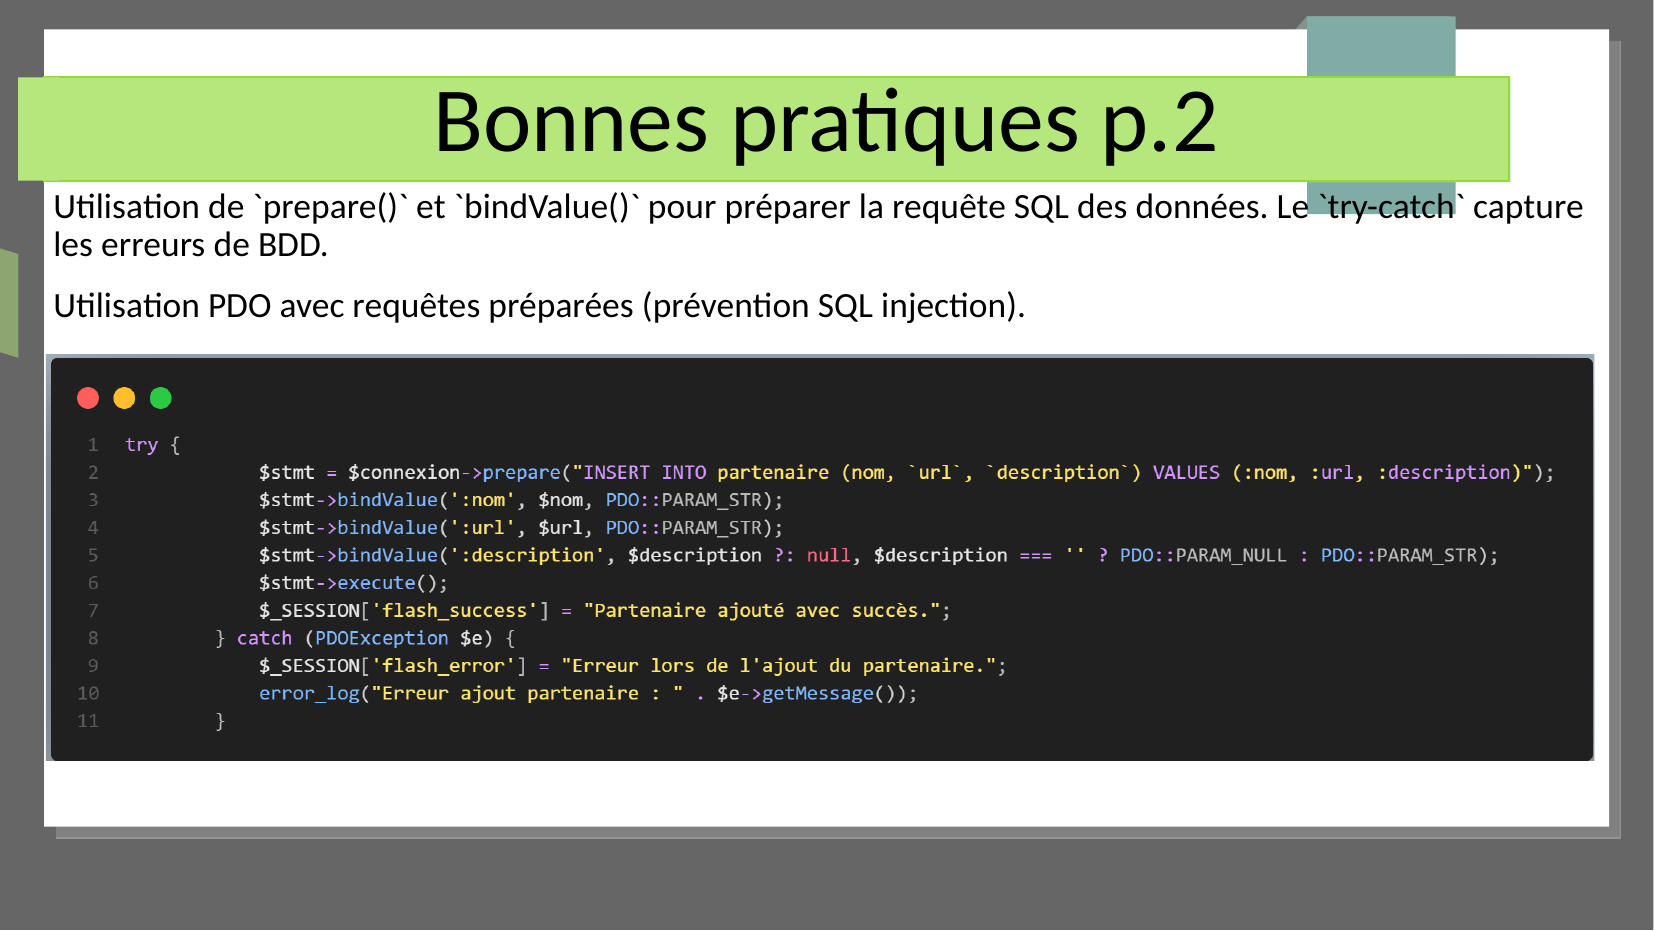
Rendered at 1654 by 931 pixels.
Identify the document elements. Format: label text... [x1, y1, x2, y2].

list Utilisation de `prepare()` et `bindValue()` pour préparer la requête SQL des données. Le `try-catch` capture les erreurs de BDD. Utilisation PDO avec requêtes préparées (prévention SQL injection). [53, 187, 1595, 325]
title Bonnes pratiques p.2 [82, 37, 1571, 187]
picture [45, 354, 1595, 761]
